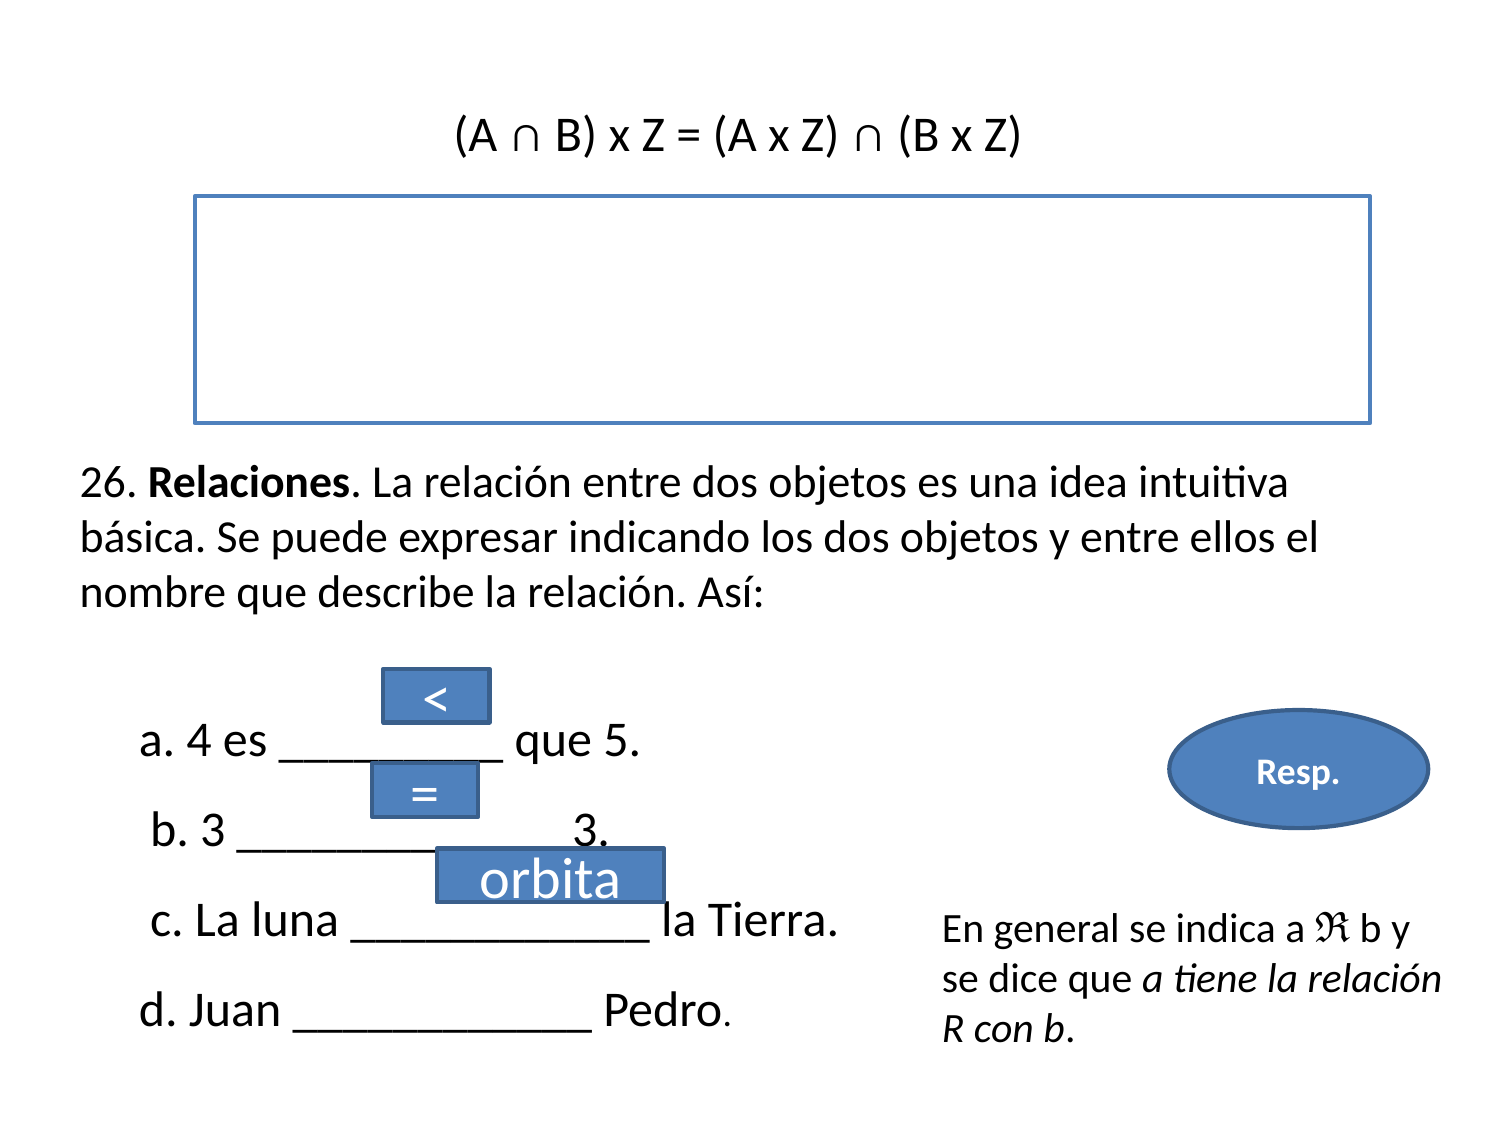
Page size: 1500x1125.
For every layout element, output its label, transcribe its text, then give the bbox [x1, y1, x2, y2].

text_box [194, 196, 1371, 424]
text_box a. 4 es _________ que 5. b. 3 _____________ 3. c. La luna ____________ la Tierra. d. Juan ____________ Pedro. [123, 668, 1400, 1044]
text_box = [371, 763, 479, 817]
text_box Resp. [1169, 710, 1429, 829]
title (A ∩ B) x Z = (A x Z) ∩ (B x Z) [11, 66, 1465, 197]
text_box orbita [436, 848, 665, 903]
text_box 26. Relaciones. La relación entre dos objetos es una idea intuitiva básica. Se puede expresar indicando los dos objetos y entre ellos el nombre que describe la relación. Así: [64, 444, 1424, 625]
text_box En general se indica a ℜ b y se dice que a tiene la relación R con b. [927, 893, 1468, 1125]
text_box < [383, 668, 490, 723]
